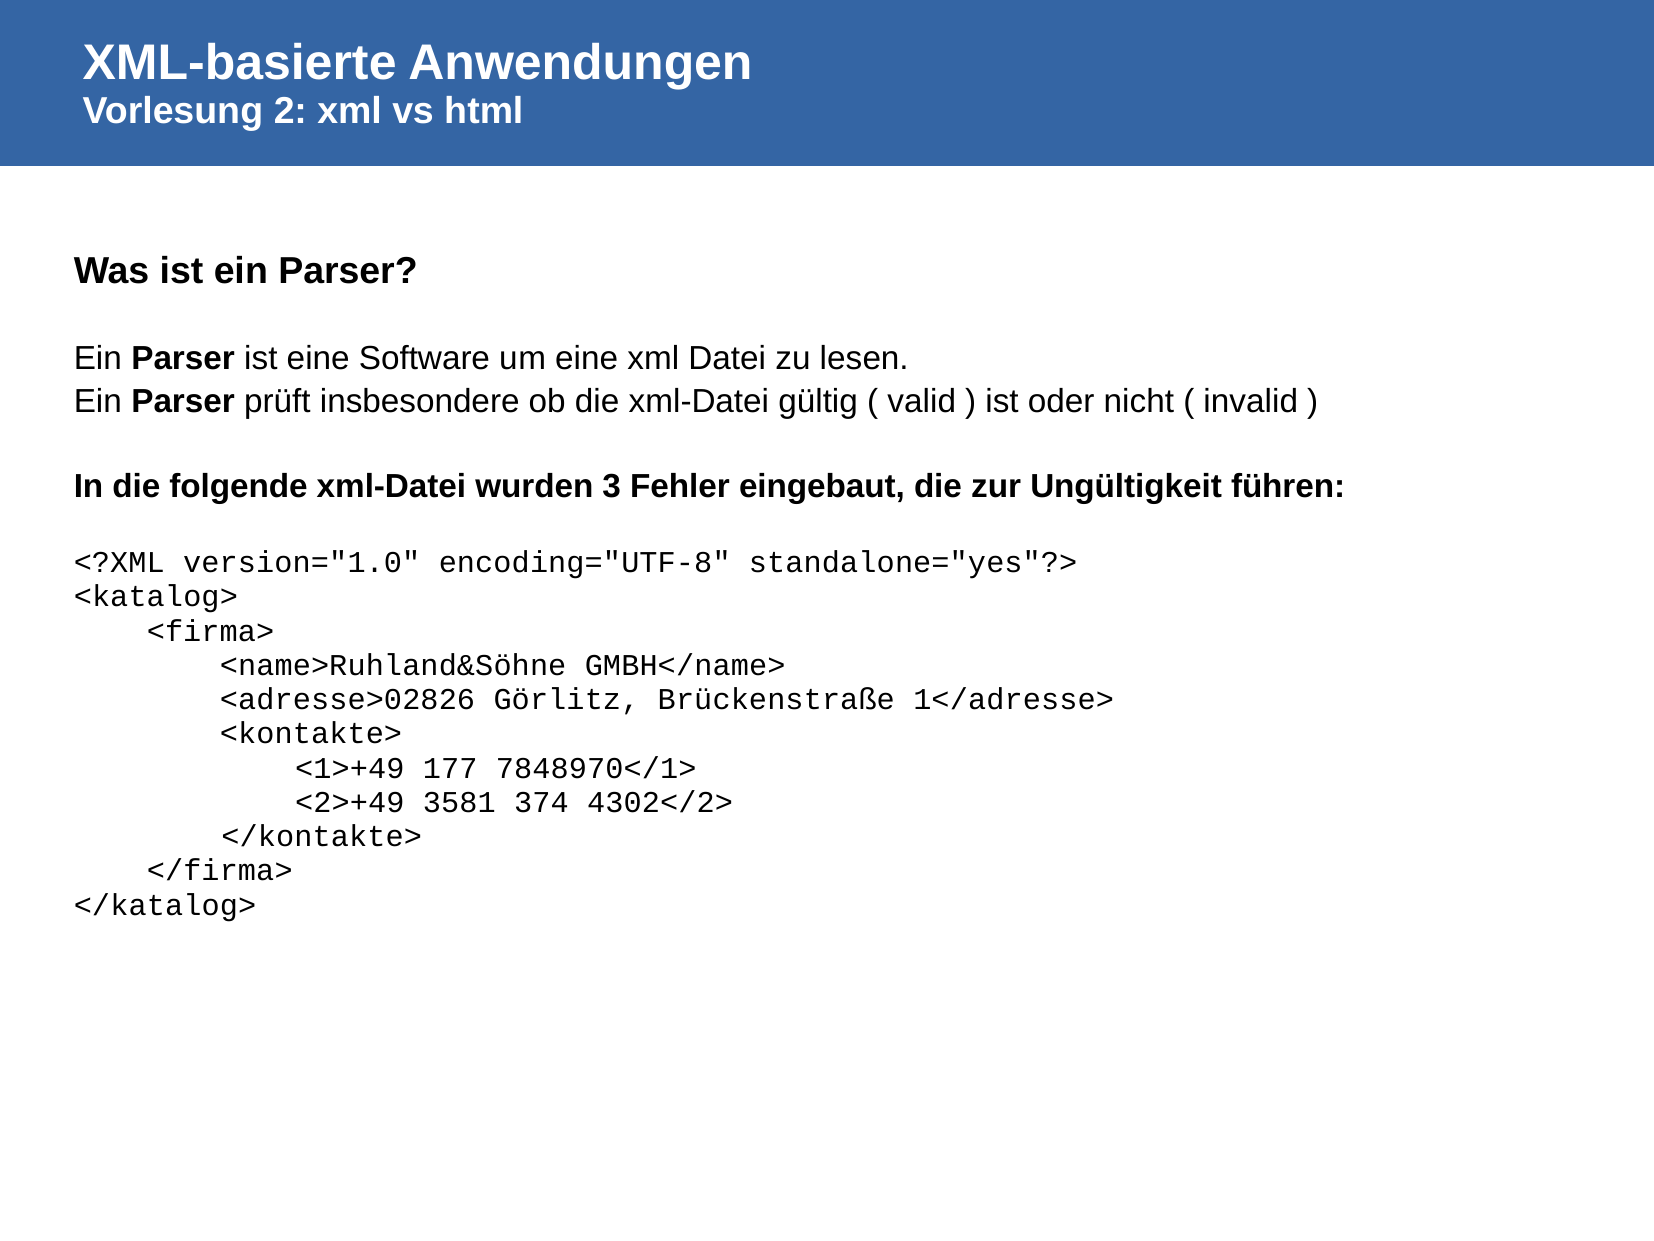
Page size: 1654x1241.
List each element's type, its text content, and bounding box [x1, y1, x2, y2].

title XML-basierte Anwendungen Vorlesung 2: xml vs html [82, 0, 1571, 166]
text_box Was ist ein Parser? Ein Parser ist eine Software um eine xml Datei zu lesen. Ein Parser prüft insbesondere ob die xml-Datei gültig ( valid ) ist oder nicht ( invalid ) In die folgende xml-Datei wurden 3 Fehler eingebaut, die zur Ungültigkeit führen: <?XML version="1.0" encoding="UTF-8" standalone="yes"?> <katalog> <firma> <name>Ruhland&Söhne GMBH</name> <adresse>02826 Görlitz, Brückenstraße 1</adresse> <kontakte> <1>+49 177 7848970</1> <2>+49 3581 374 4302</2> </kontakte> </firma> </katalog> [59, 236, 1576, 1239]
